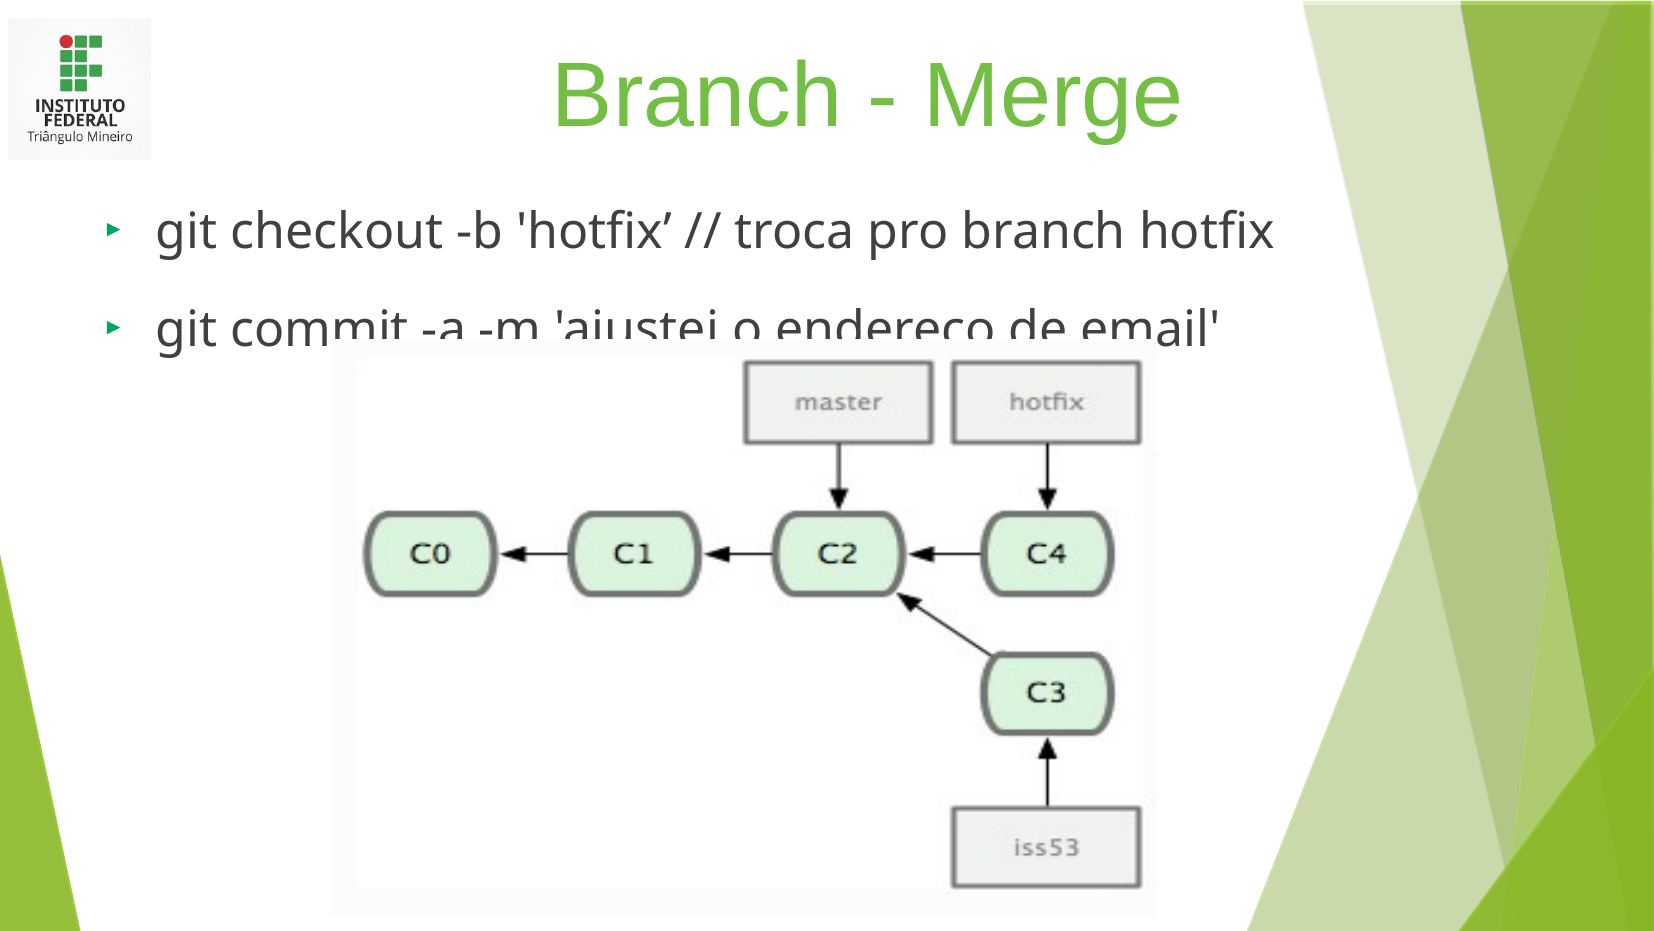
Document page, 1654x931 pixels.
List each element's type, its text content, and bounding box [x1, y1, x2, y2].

picture [8, 18, 151, 160]
title Branch - Merge [165, 31, 1571, 160]
picture [330, 339, 1156, 916]
list git checkout -b 'hotfix’ // troca pro branch hotfix git commit -a -m 'ajustei o endereço de email' [82, 195, 1571, 758]
